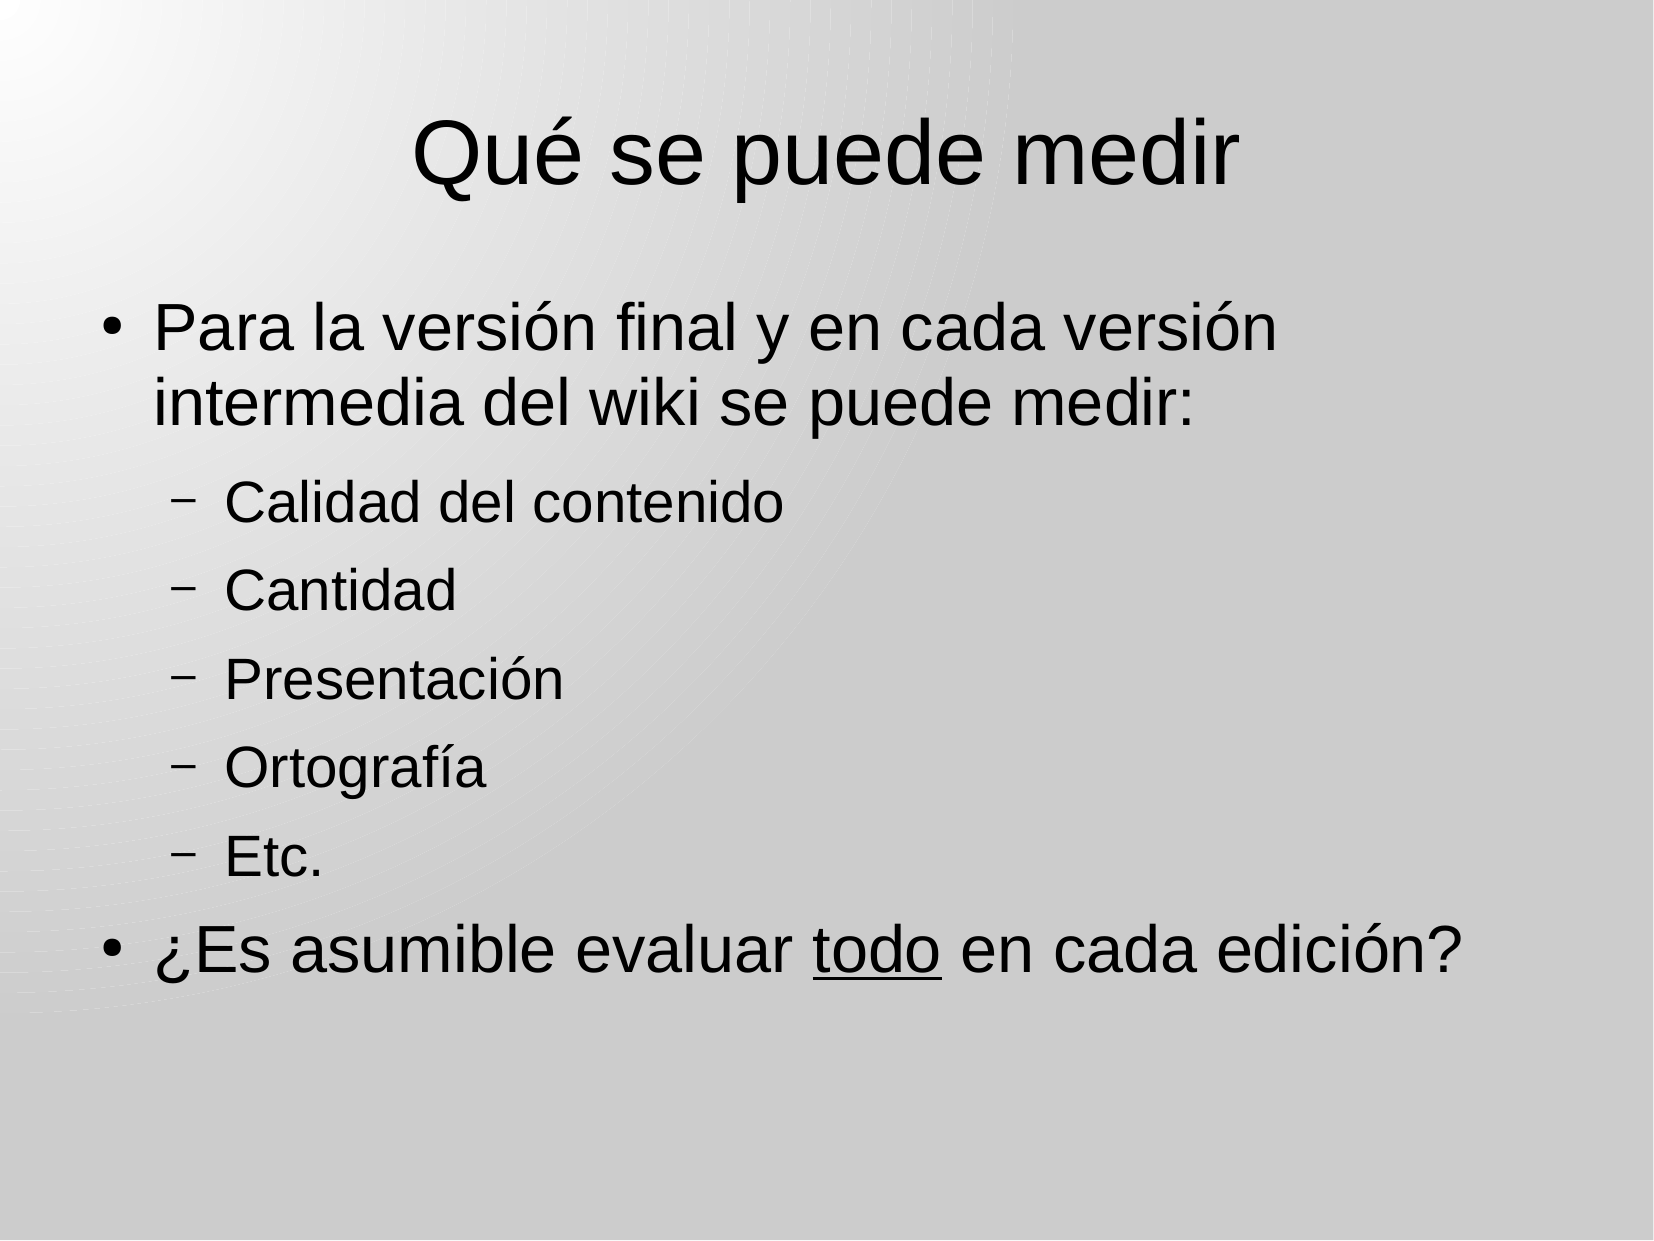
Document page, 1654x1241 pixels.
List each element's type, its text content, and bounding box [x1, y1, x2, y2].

list Para la versión final y en cada versión intermedia del wiki se puede medir: Calidad del contenido Cantidad Presentación Ortografía Etc. ¿Es asumible evaluar todo en cada edición? [82, 290, 1538, 1109]
title Qué se puede medir [82, 49, 1571, 257]
